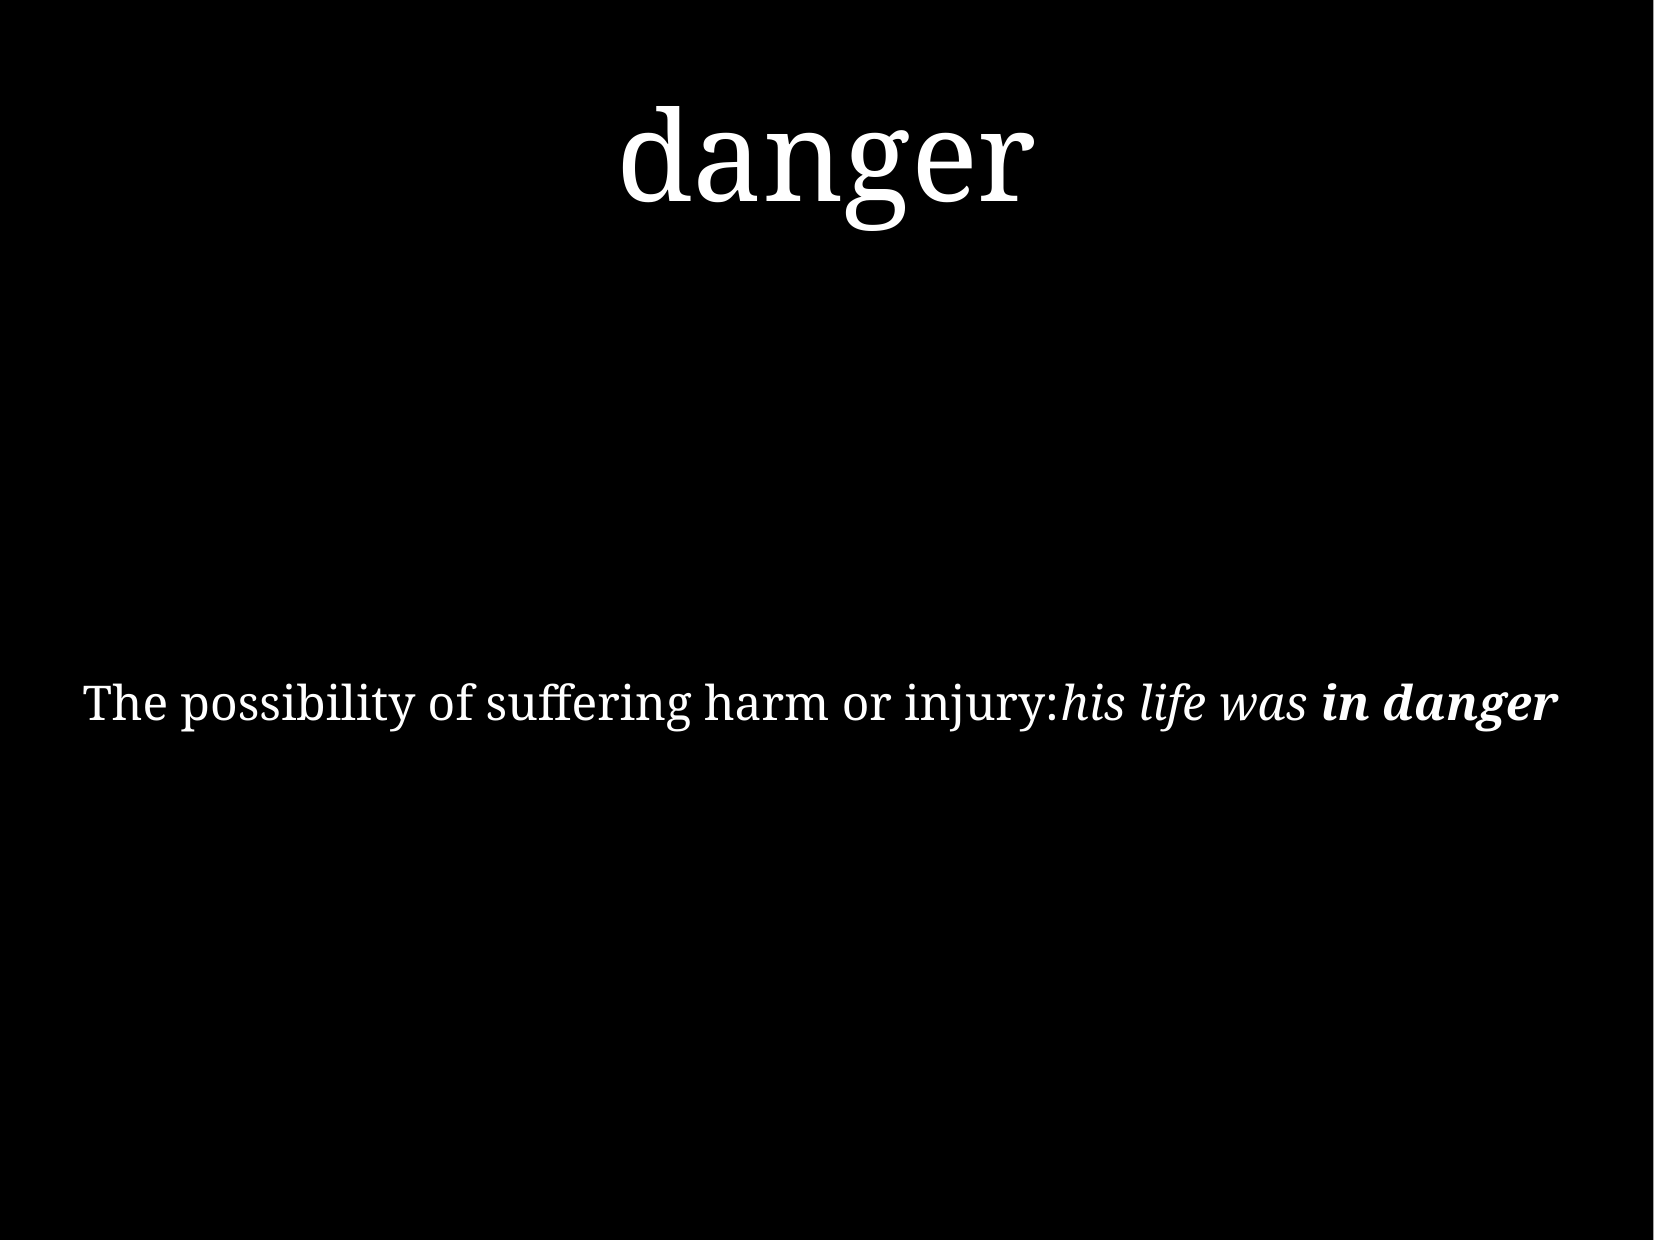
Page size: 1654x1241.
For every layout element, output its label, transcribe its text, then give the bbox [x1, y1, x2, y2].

title danger [82, 49, 1571, 257]
list The possibility of suffering harm or injury:his life was in danger [82, 290, 1571, 1010]
